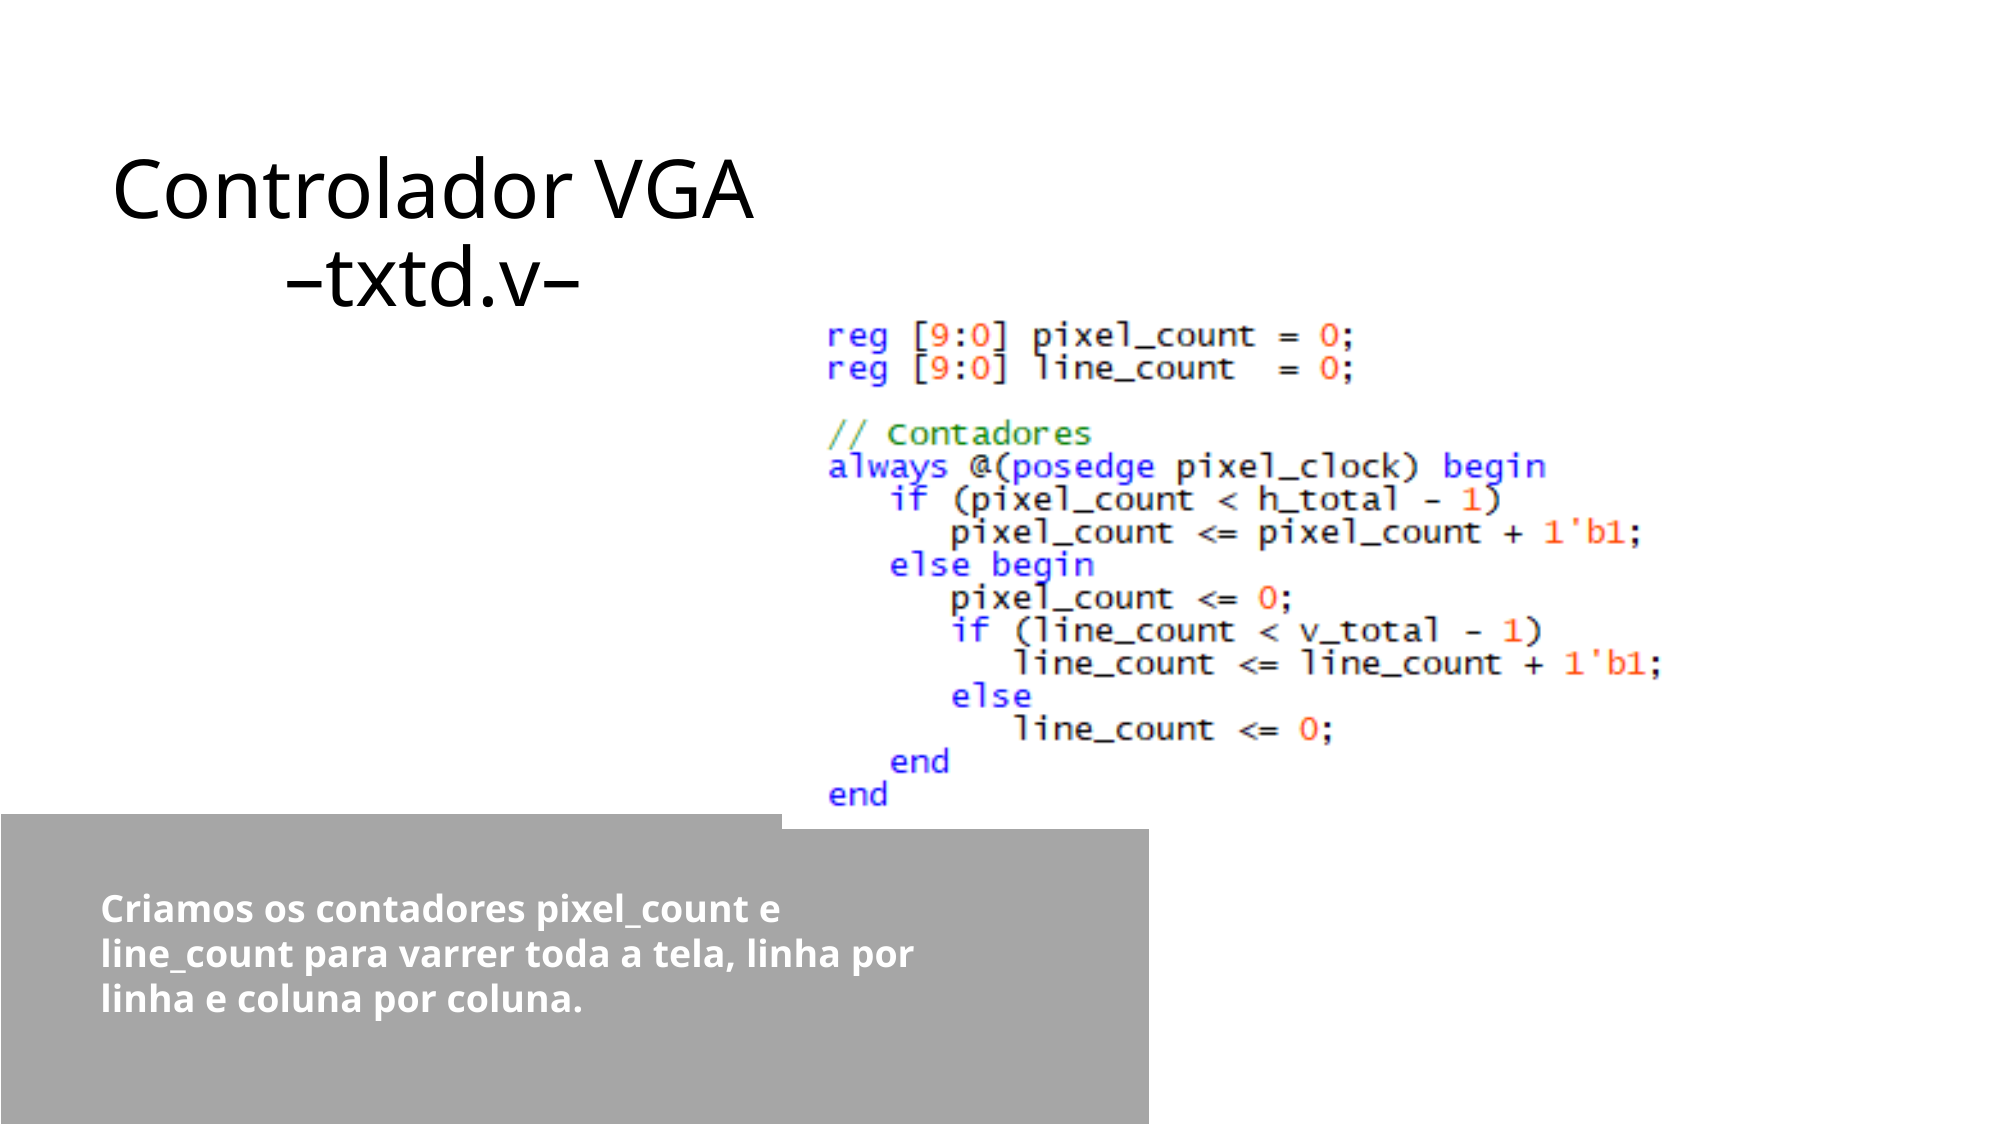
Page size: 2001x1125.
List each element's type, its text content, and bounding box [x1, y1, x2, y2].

text_box Criamos os contadores pixel_count e line_count para varrer toda a tela, linha por linha e coluna por coluna. [85, 877, 977, 1029]
picture [782, 294, 1931, 829]
title Controlador VGA –txtd.v– [84, 108, 784, 364]
text_box [1, 814, 1149, 1124]
